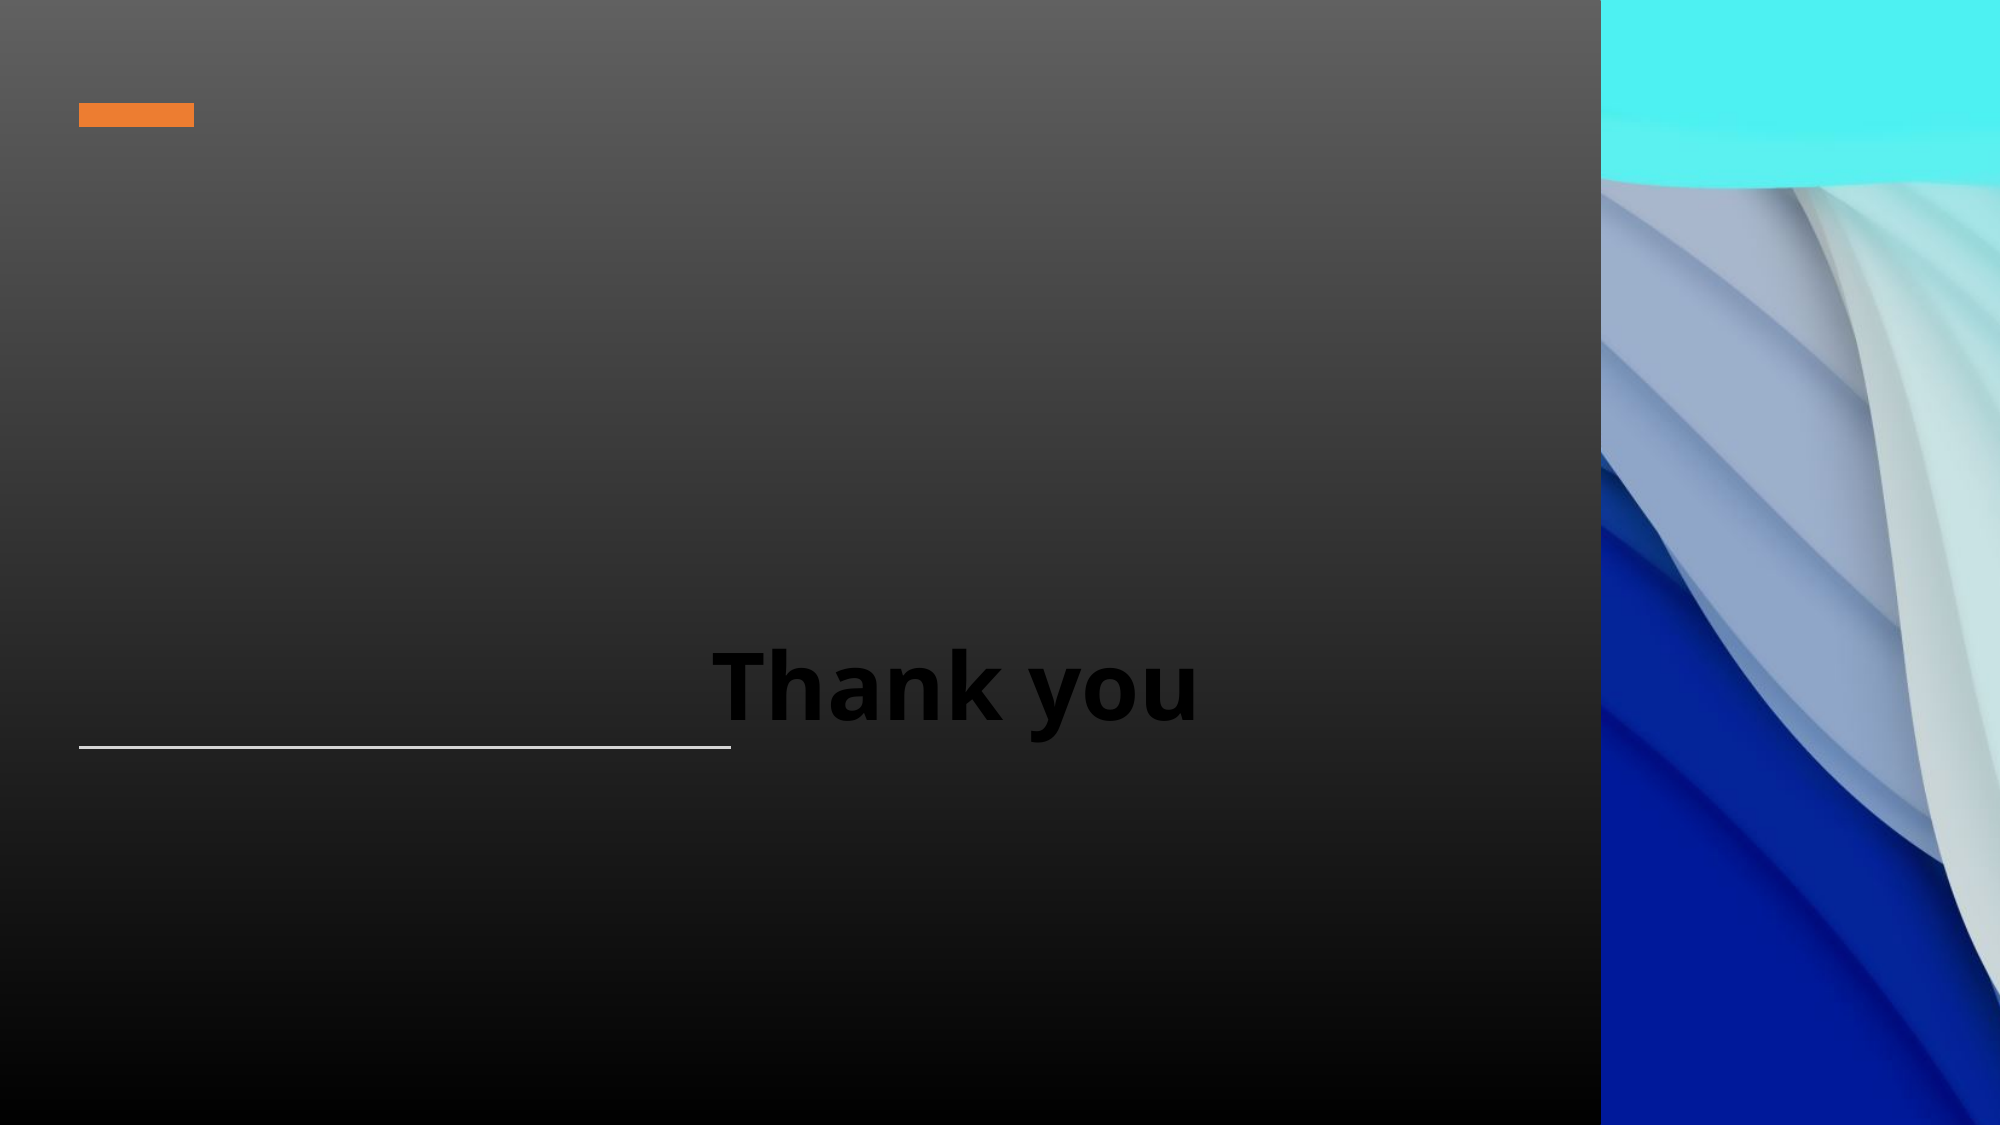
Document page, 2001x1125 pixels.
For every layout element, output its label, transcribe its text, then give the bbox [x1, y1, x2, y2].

text_box [0, 0, 1601, 1125]
picture [1601, 0, 2000, 1125]
title Thank you [78, 184, 1314, 710]
